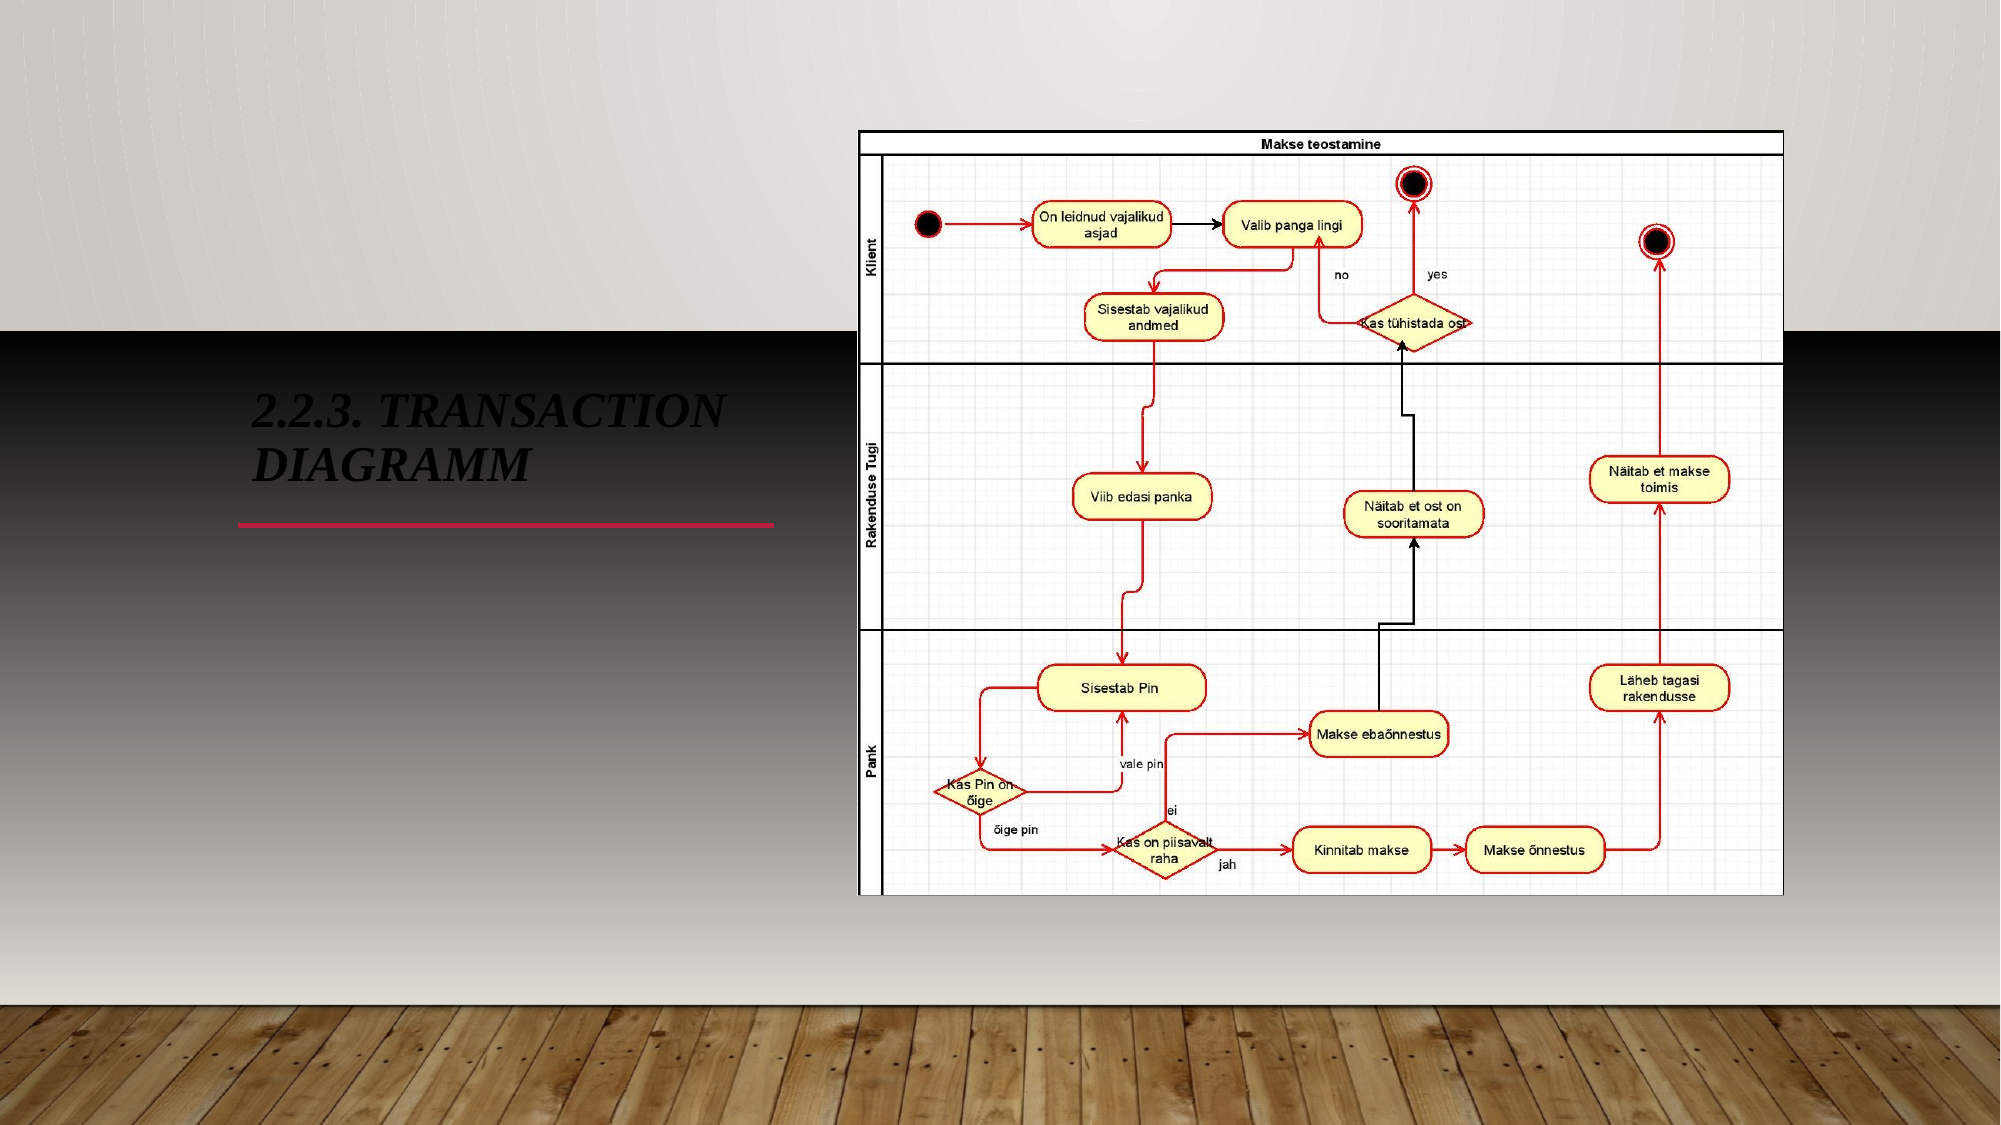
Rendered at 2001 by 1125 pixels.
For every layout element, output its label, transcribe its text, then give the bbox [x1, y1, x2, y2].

picture [857, 130, 1784, 896]
title 2.2.3. Transaction diagramm [236, 131, 774, 500]
